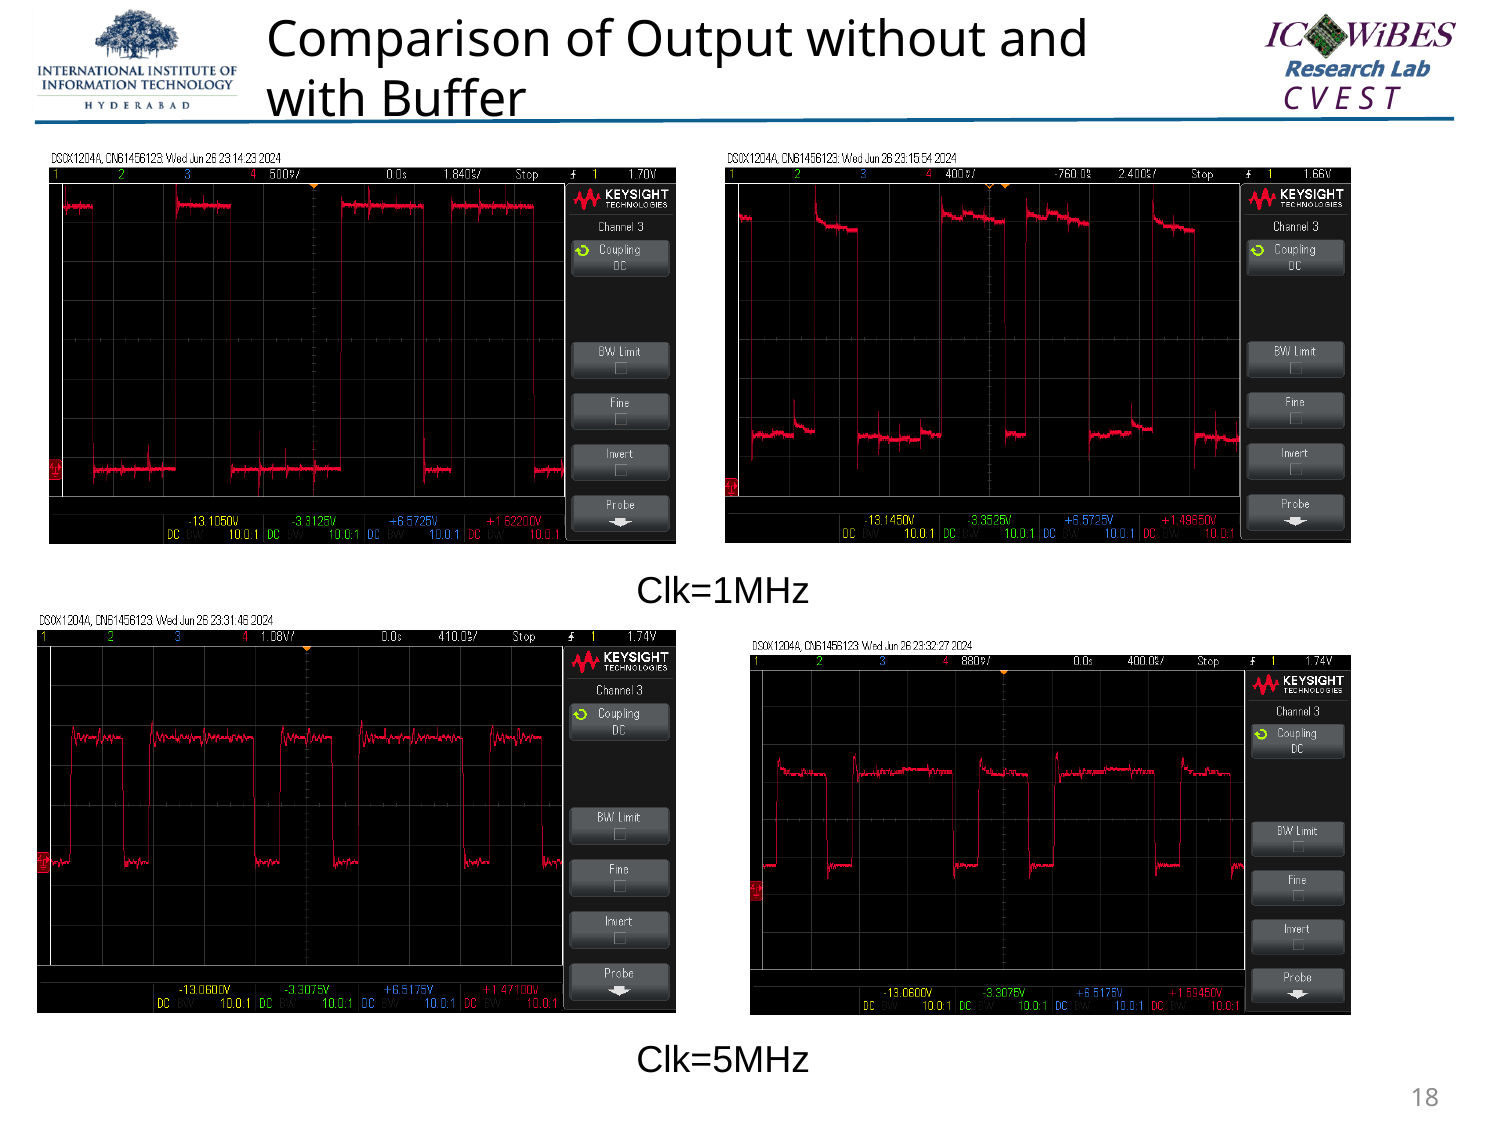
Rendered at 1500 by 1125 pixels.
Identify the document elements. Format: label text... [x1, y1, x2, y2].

title Comparison of Output without and with Buffer [251, 23, 1195, 110]
picture [750, 637, 1351, 1015]
picture [37, 611, 676, 1013]
picture [49, 149, 676, 544]
slide_number <number> [1329, 1074, 1455, 1123]
text_box Clk=5MHz [621, 1030, 826, 1088]
text_box Clk=1MHz [621, 562, 826, 620]
picture [1261, 12, 1458, 82]
picture [725, 149, 1351, 543]
picture [31, 2, 247, 115]
